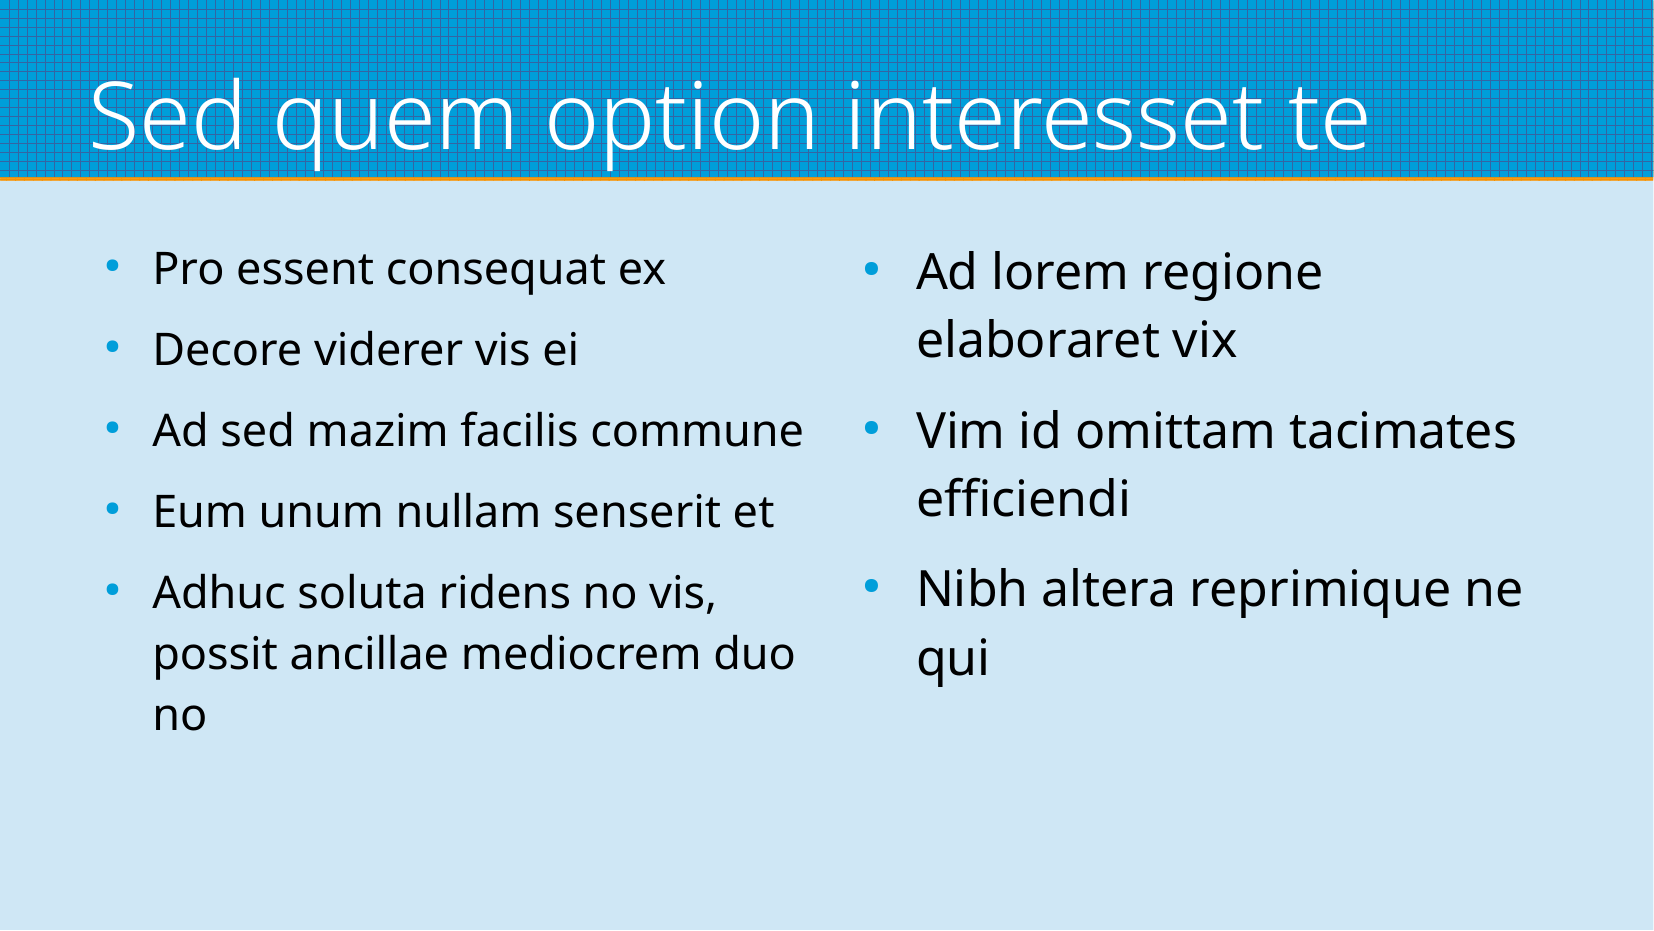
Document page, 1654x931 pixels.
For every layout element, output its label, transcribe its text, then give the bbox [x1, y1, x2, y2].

list Ad lorem regione elaboraret vix Vim id omittam tacimates efficiendi Nibh altera reprimique ne qui [845, 236, 1566, 813]
title Sed quem option interesset te [88, 14, 1565, 178]
list Pro essent consequat ex Decore viderer vis ei Ad sed mazim facilis commune Eum unum nullam senserit et Adhuc soluta ridens no vis, possit ancillae mediocrem duo no [88, 236, 809, 813]
